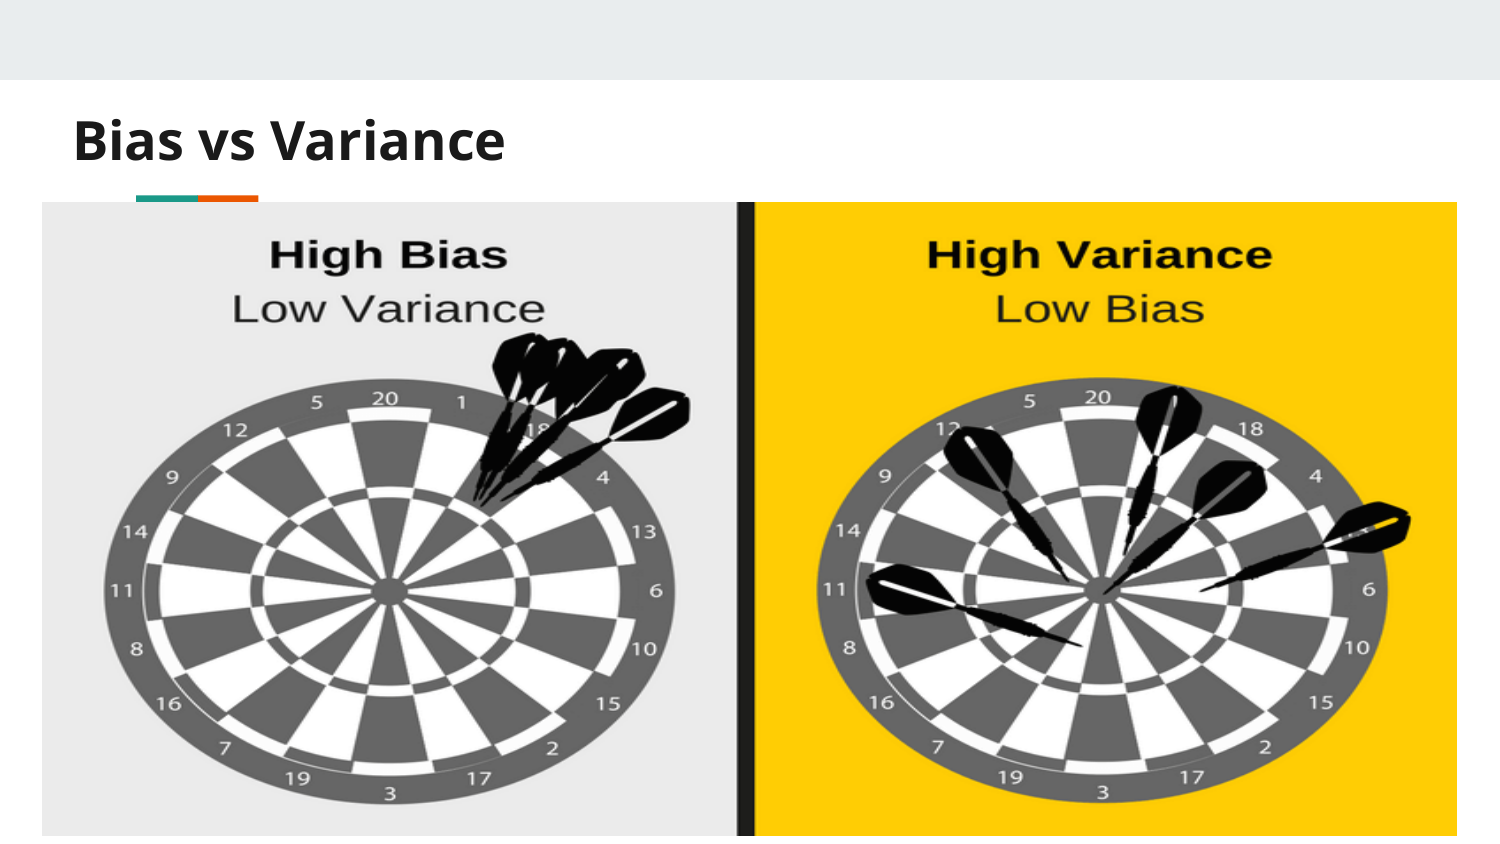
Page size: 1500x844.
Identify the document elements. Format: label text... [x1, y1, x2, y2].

title Bias vs Variance [57, 91, 1319, 180]
picture [42, 202, 1457, 836]
